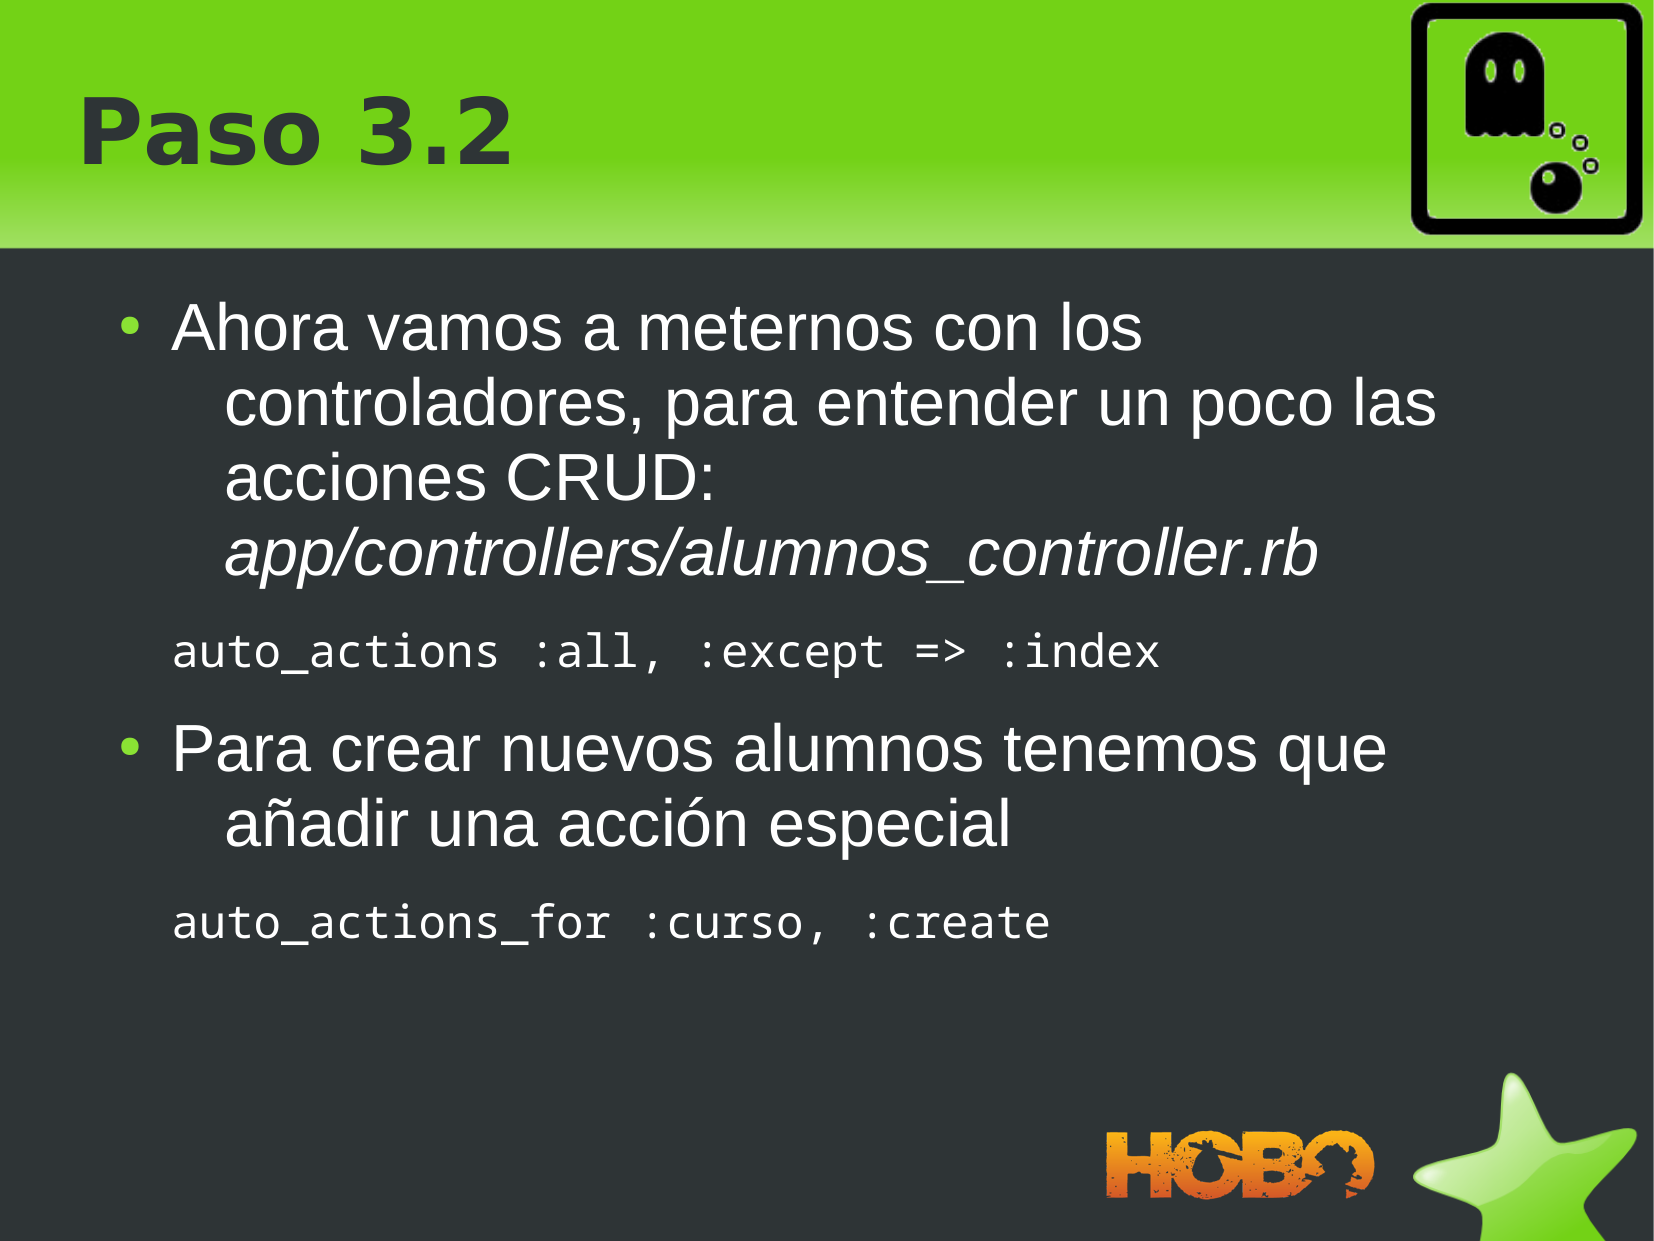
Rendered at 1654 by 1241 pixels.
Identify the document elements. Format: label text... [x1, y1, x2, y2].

picture [0, 0, 1654, 1241]
list Ahora vamos a meternos con los controladores, para entender un poco las acciones CRUD: app/controllers/alumnos_controller.rb auto_actions :all, :except => :index Para crear nuevos alumnos tenemos que añadir una acción especial auto_actions_for :curso, :create [82, 290, 1571, 1094]
title Paso 3.2 [76, 36, 1565, 229]
